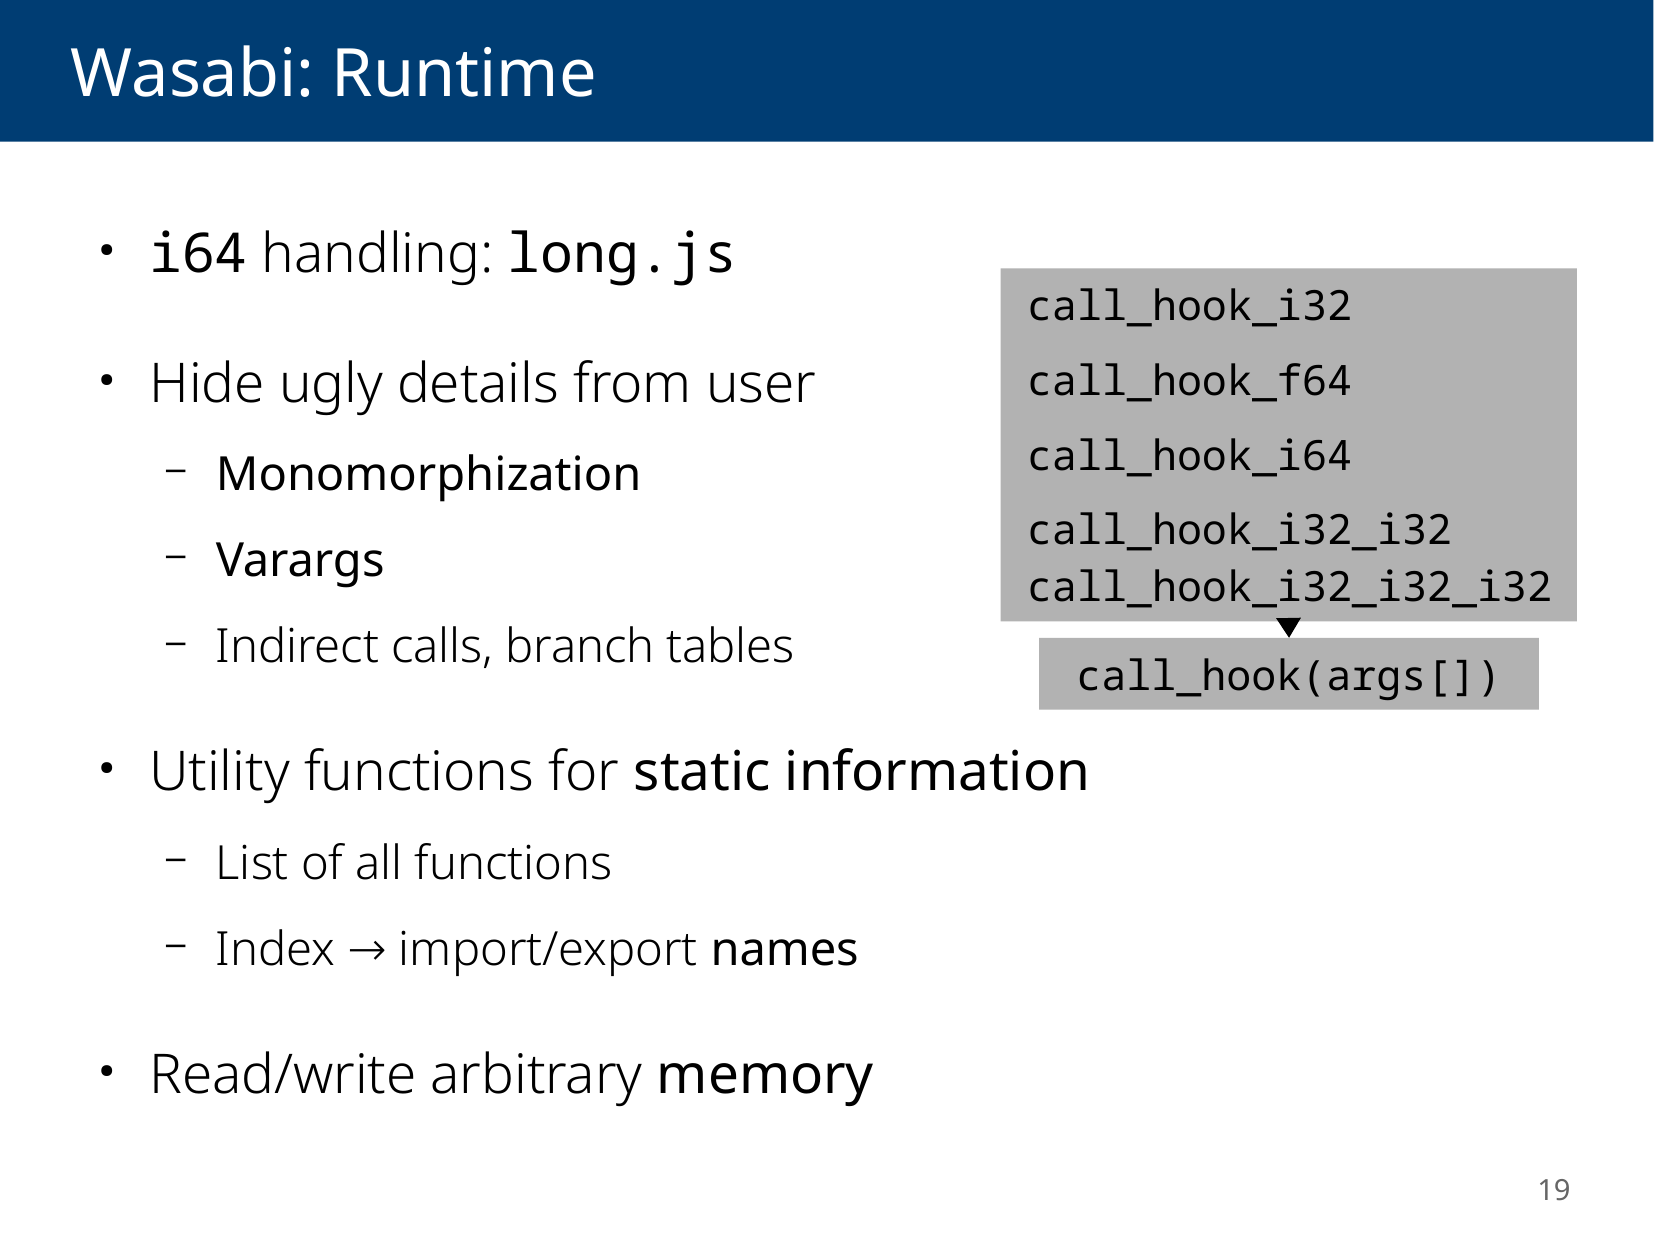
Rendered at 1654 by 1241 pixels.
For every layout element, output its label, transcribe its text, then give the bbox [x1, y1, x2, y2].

text_box call_hook(args[]) [1039, 637, 1539, 697]
title Wasabi: Runtime [0, 0, 1654, 142]
text_box call_hook_i32 call_hook_f64 call_hook_i64 call_hook_i32_i32 call_hook_i32_i32_i32 [1000, 295, 1577, 595]
list i64 handling: long.js Hide ugly details from user Monomorphization Varargs Indirect calls, branch tables Utility functions for static information List of all functions Index → import/export names Read/write arbitrary memory [82, 212, 1571, 1111]
